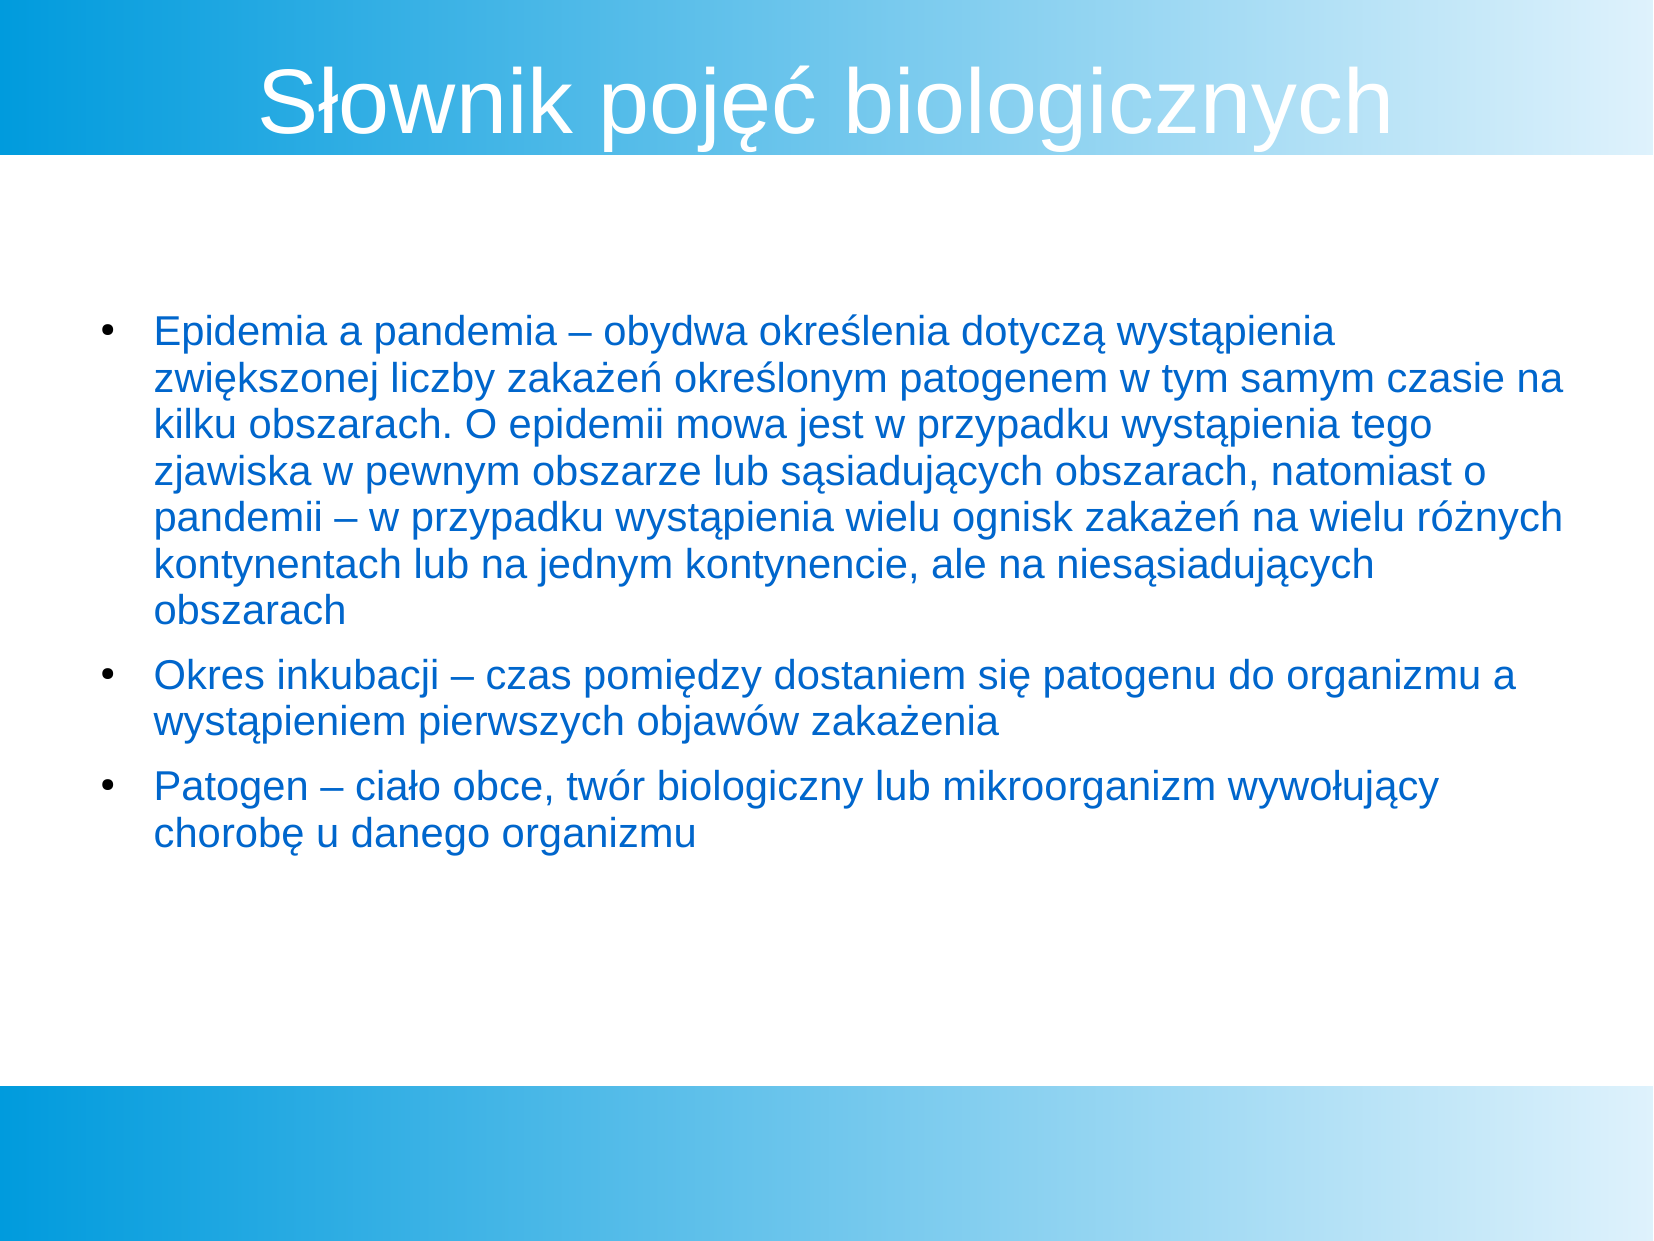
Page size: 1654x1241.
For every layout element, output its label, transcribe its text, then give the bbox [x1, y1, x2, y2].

title Słownik pojęć biologicznych [82, 49, 1571, 155]
list Epidemia a pandemia – obydwa określenia dotyczą wystąpienia zwiększonej liczby zakażeń określonym patogenem w tym samym czasie na kilku obszarach. O epidemii mowa jest w przypadku wystąpienia tego zjawiska w pewnym obszarze lub sąsiadujących obszarach, natomiast o pandemii – w przypadku wystąpienia wielu ognisk zakażeń na wielu różnych kontynentach lub na jednym kontynencie, ale na niesąsiadujących obszarach Okres inkubacji – czas pomiędzy dostaniem się patogenu do organizmu a wystąpieniem pierwszych objawów zakażenia Patogen – ciało obce, twór biologiczny lub mikroorganizm wywołujący chorobę u danego organizmu [82, 307, 1571, 1028]
